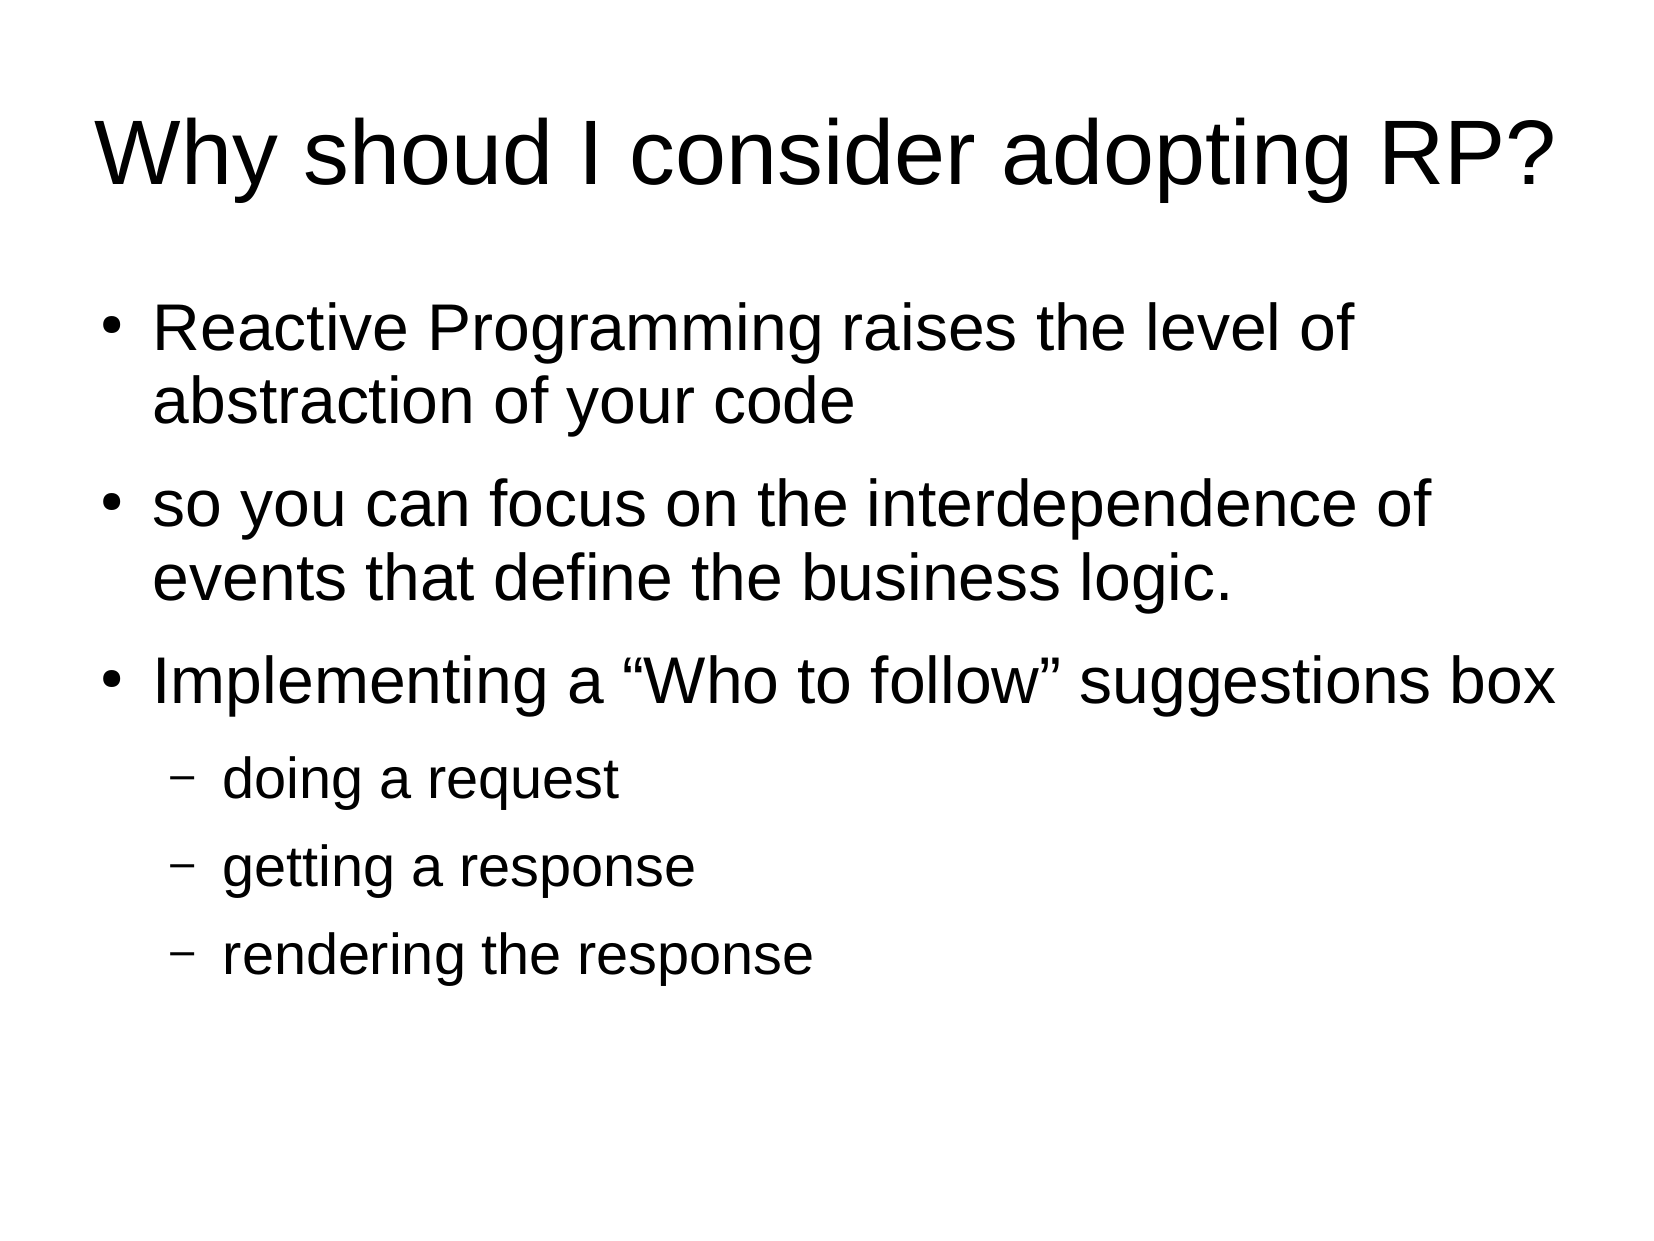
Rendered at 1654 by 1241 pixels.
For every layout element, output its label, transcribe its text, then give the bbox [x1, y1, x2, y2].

title Why shoud I consider adopting RP? [82, 49, 1571, 257]
list Reactive Programming raises the level of abstraction of your code so you can focus on the interdependence of events that define the business logic. Implementing a “Who to follow” suggestions box doing a request getting a response rendering the response [82, 290, 1571, 1010]
